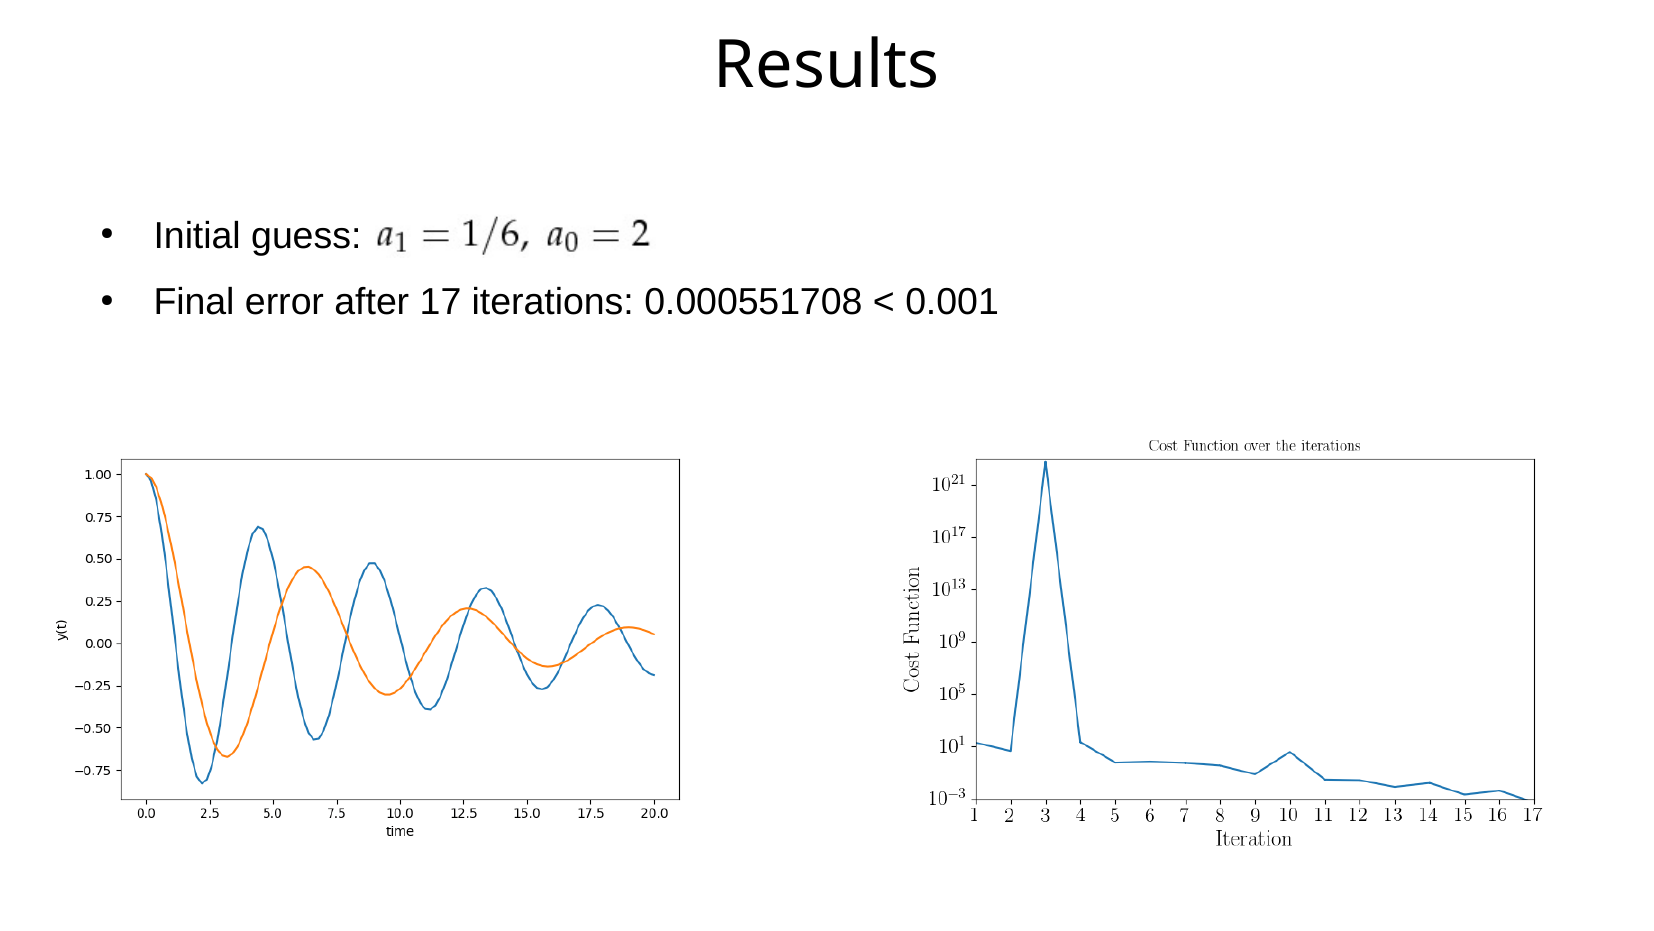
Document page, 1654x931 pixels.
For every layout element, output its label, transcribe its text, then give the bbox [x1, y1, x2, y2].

list Initial guess: Final error after 17 iterations: 0.000551708 < 0.001 [82, 214, 1571, 754]
title Results [82, 8, 1571, 116]
picture [30, 404, 751, 856]
picture [885, 404, 1606, 856]
